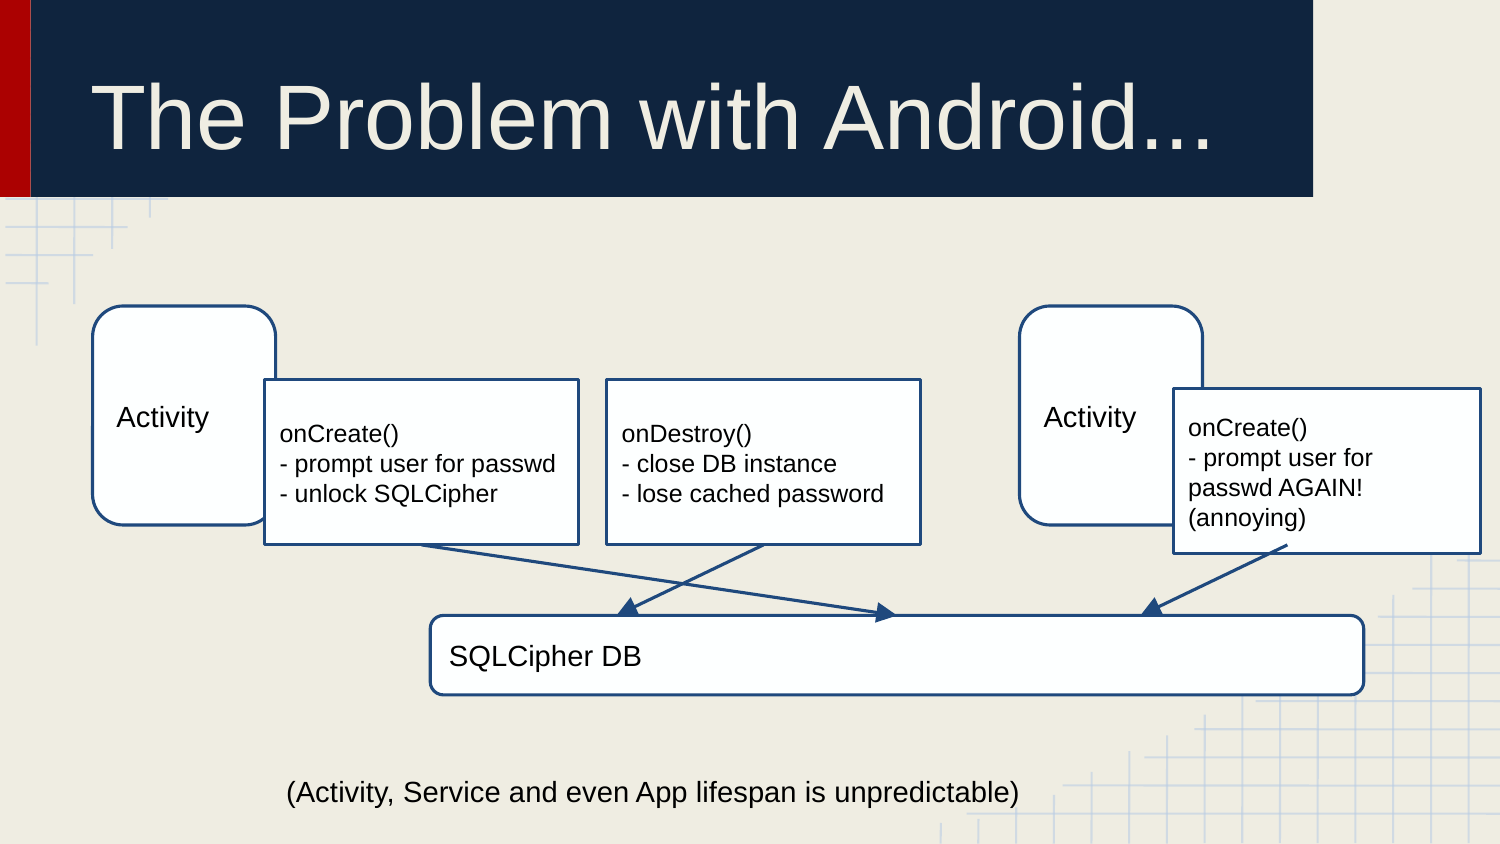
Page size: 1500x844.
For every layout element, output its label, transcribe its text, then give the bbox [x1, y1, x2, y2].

text_box SQLCipher DB [430, 615, 1364, 695]
text_box onCreate() - prompt user for passwd AGAIN! (annoying) [1173, 389, 1480, 554]
text_box Activity [1019, 305, 1203, 526]
text_box onCreate() - prompt user for passwd - unlock SQLCipher [265, 380, 578, 545]
title The Problem with Android... [75, 16, 1276, 183]
text_box onDestroy() - close DB instance - lose cached password [607, 380, 920, 545]
text_box Activity [92, 305, 276, 526]
text_box (Activity, Service and even App lifespan is unpredictable) [53, 758, 1254, 834]
